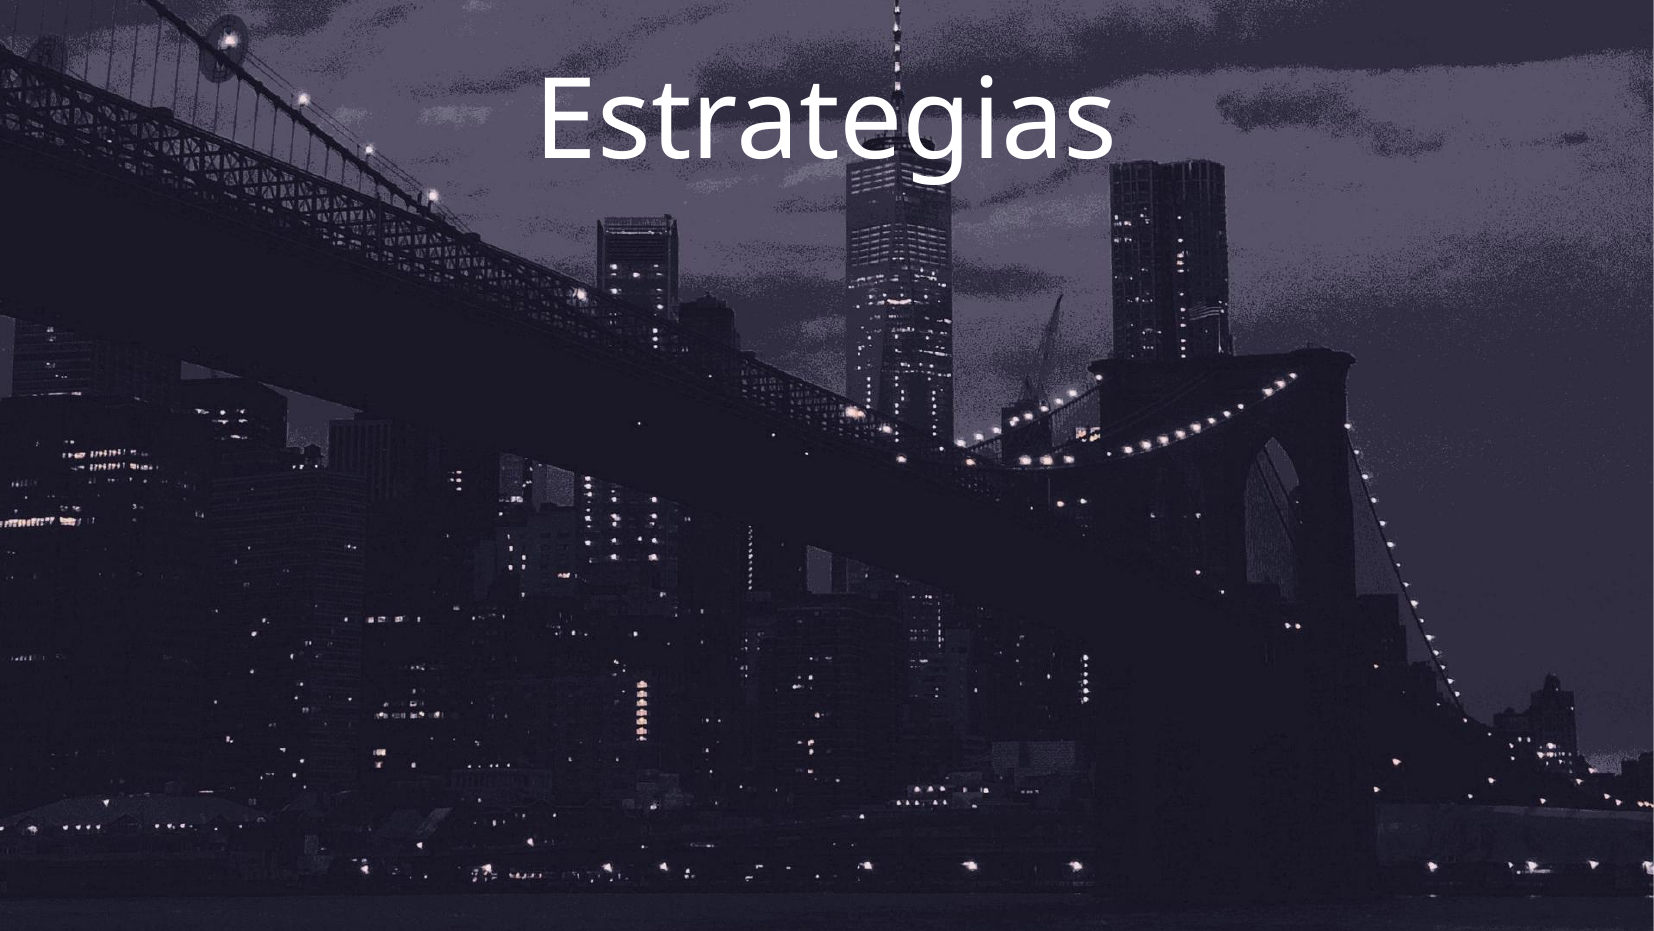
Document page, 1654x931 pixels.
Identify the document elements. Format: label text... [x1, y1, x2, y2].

title Estrategias [82, 37, 1571, 193]
picture [0, 0, 1654, 931]
